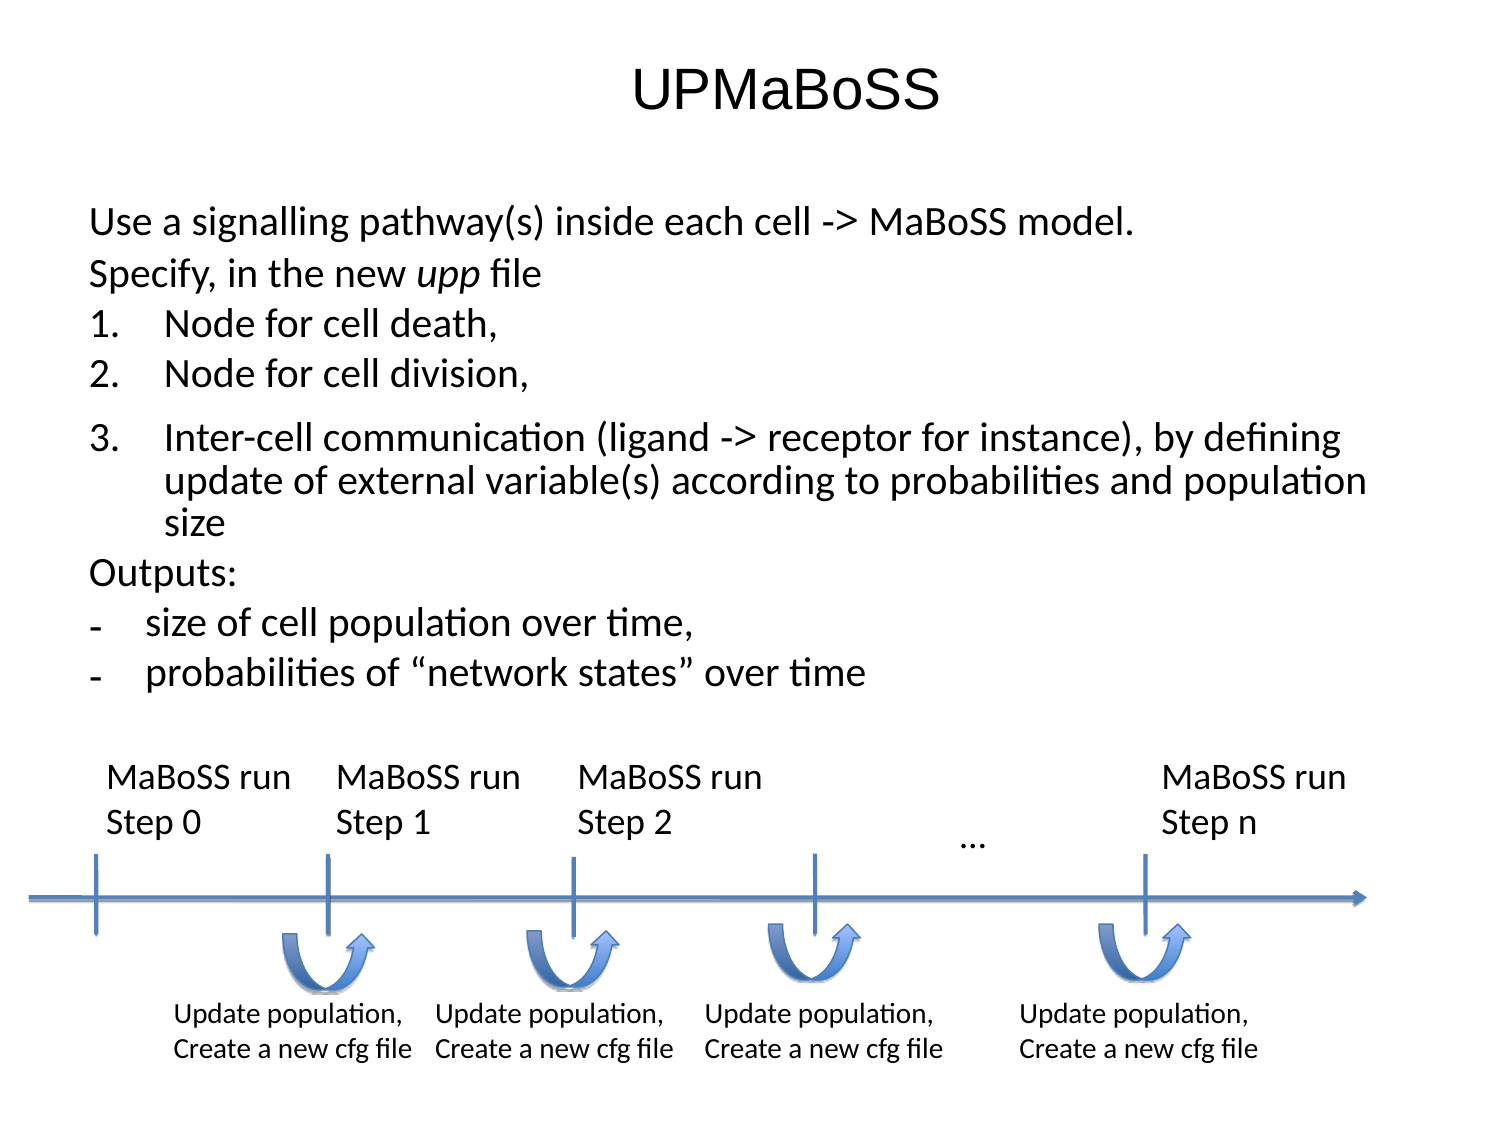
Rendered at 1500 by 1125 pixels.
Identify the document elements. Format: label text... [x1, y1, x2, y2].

text_box [331, 933, 375, 986]
text_box … [945, 803, 1001, 864]
text_box MaBoSS run Step 1 [321, 745, 537, 851]
text_box UPMaBoSS [356, 49, 1216, 130]
text_box [1099, 924, 1191, 980]
text_box [527, 930, 619, 986]
text_box MaBoSS run Step 2 [562, 745, 778, 851]
text_box [768, 924, 861, 980]
text_box [282, 933, 320, 986]
text_box MaBoSS run Step n [1146, 745, 1363, 851]
text_box MaBoSS run Step 0 [91, 745, 307, 851]
text_box Update population, Create a new cfg file [1004, 986, 1287, 1072]
text_box Update population, Create a new cfg file [420, 986, 689, 1072]
text_box Update population, Create a new cfg file [158, 986, 420, 1072]
text_box Update population, Create a new cfg file [689, 986, 972, 1072]
list Use a signalling pathway(s) inside each cell -> MaBoSS model. Specify, in the new upp file Node for cell death, Node for cell division, Inter-cell communication (ligand -> receptor for instance), by defining update of external variable(s) according to probabilities and population size Outputs: size of cell population over time, probabilities of “network states” over time [73, 183, 1424, 711]
